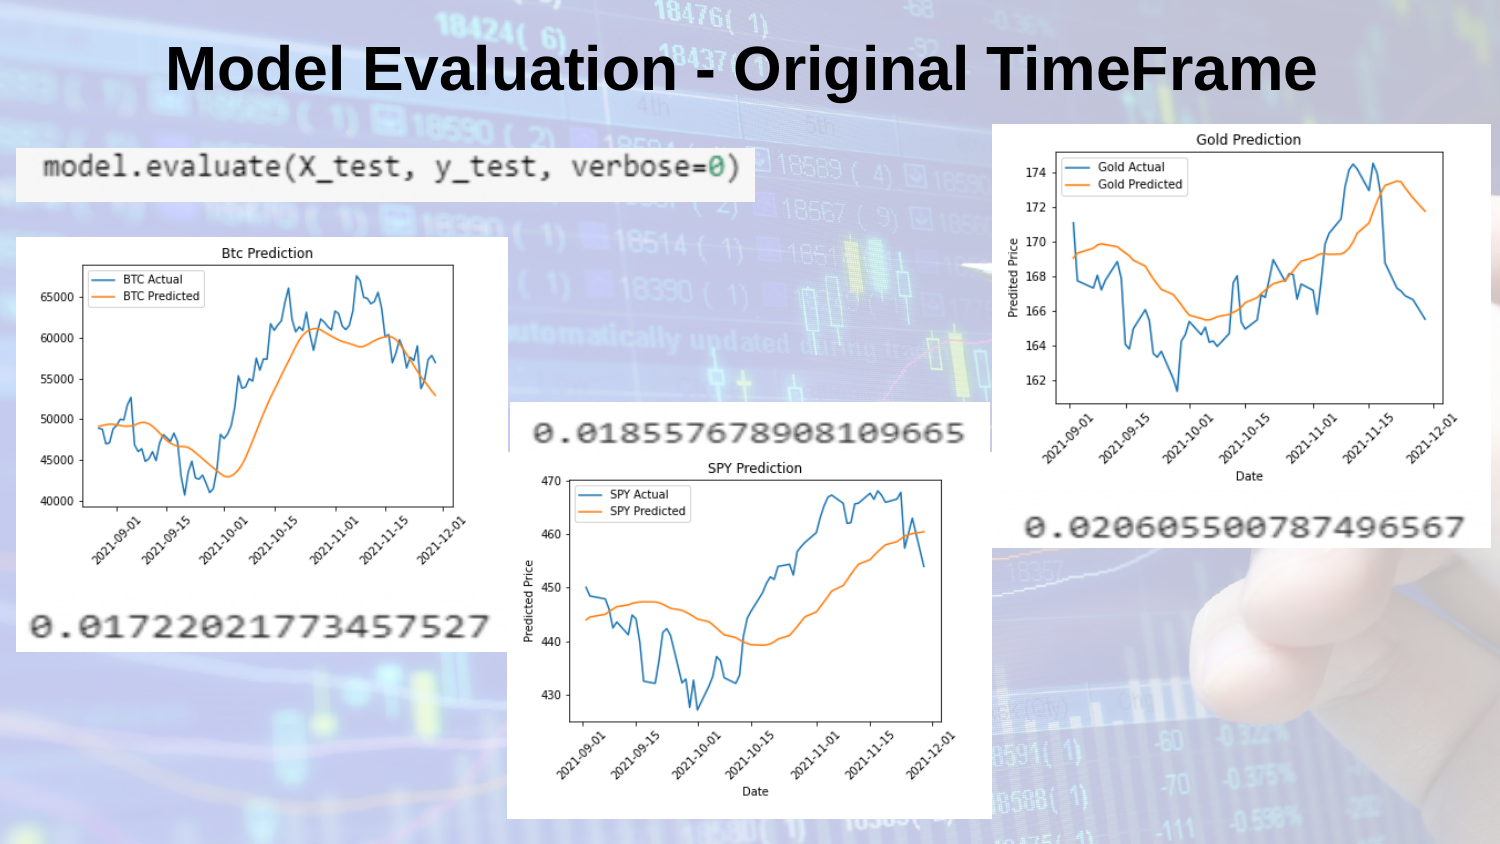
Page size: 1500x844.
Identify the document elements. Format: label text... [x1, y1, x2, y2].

picture [0, 0, 1500, 844]
title Model Evaluation - Original TimeFrame [51, 12, 1434, 112]
